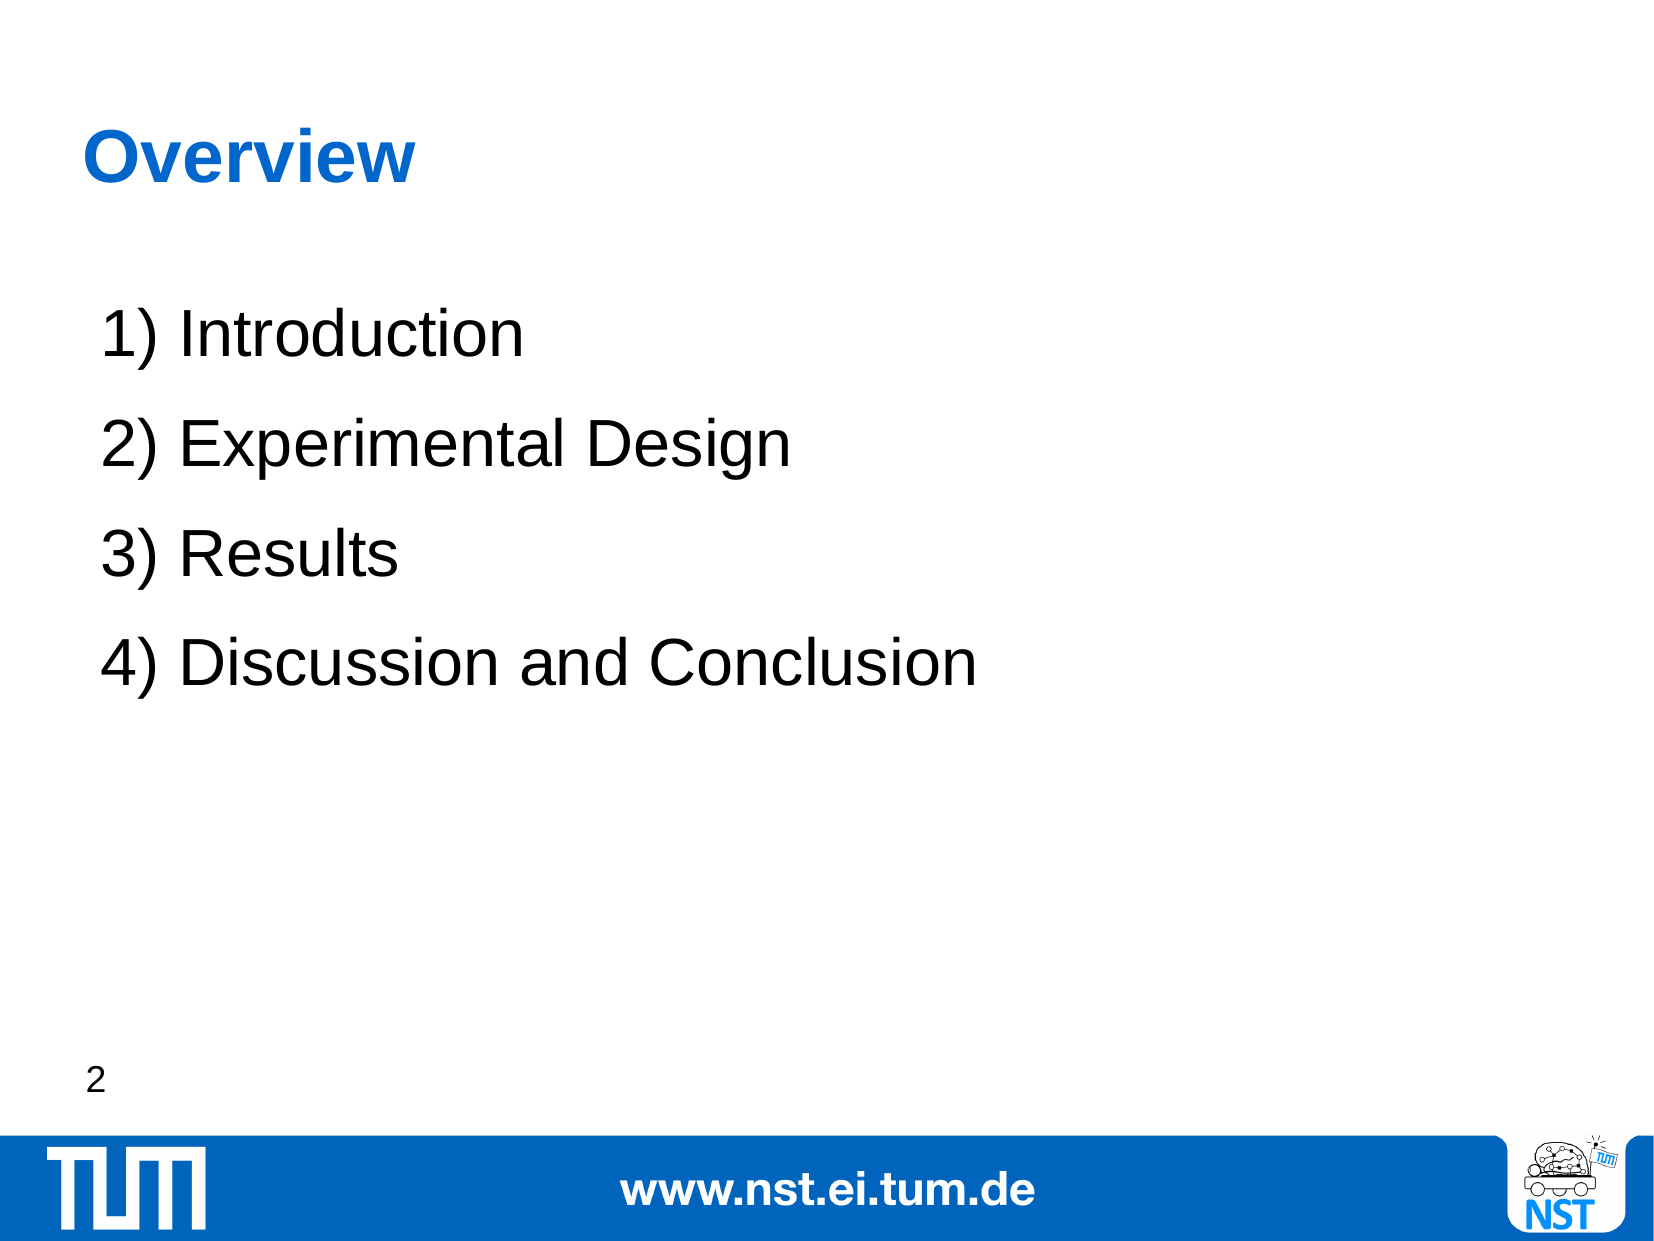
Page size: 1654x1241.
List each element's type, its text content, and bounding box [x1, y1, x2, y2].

picture [0, 1134, 1654, 1241]
title Overview [82, 49, 1571, 257]
list Introduction Experimental Design Results Discussion and Conclusion [82, 290, 1501, 1010]
